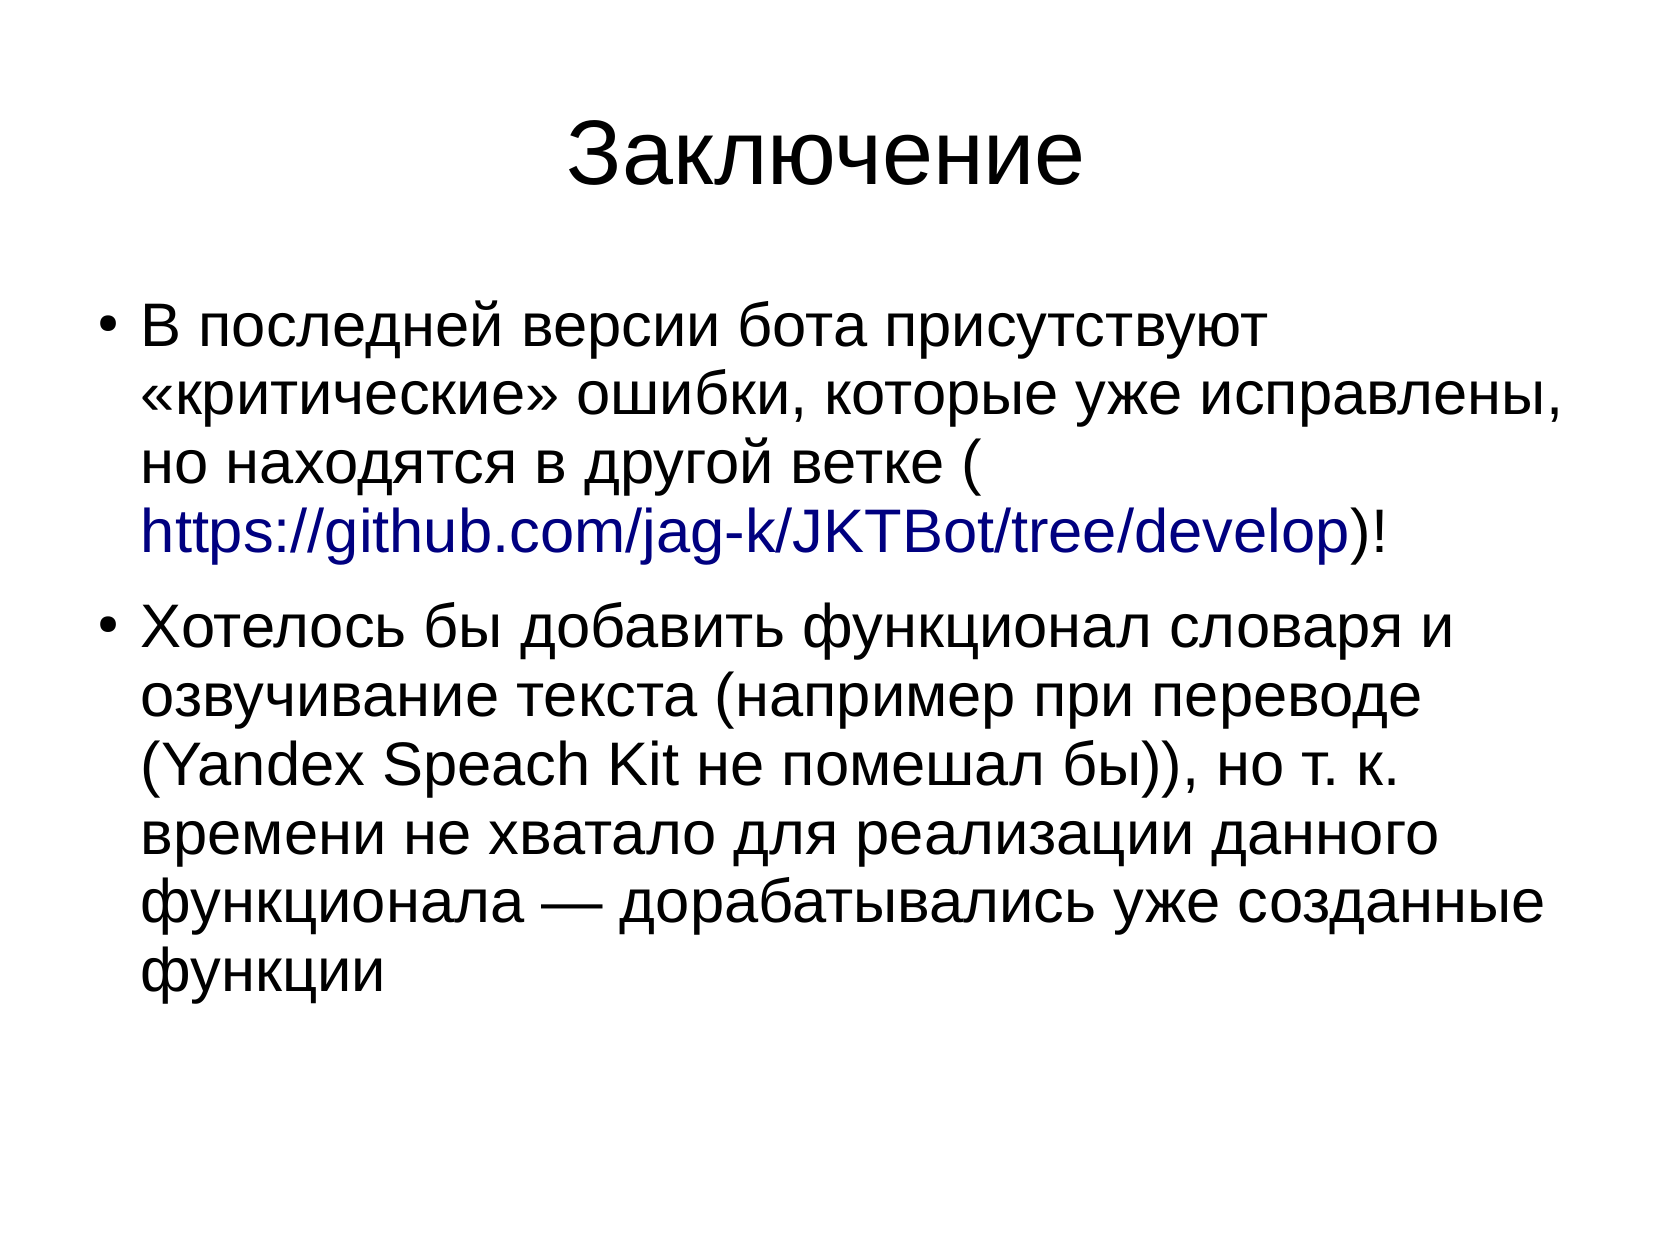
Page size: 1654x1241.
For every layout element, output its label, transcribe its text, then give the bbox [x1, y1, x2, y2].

title Заключение [82, 49, 1571, 257]
list В последней версии бота присутствуют «критические» ошибки, которые уже исправлены, но находятся в другой ветке (https://github.com/jag-k/JKTBot/tree/develop)! Хотелось бы добавить функционал словаря и озвучивание текста (например при переводе (Yandex Speach Kit не помешал бы)), но т. к. времени не хватало для реализации данного функционала — дорабатывались уже созданные функции [82, 290, 1571, 1010]
